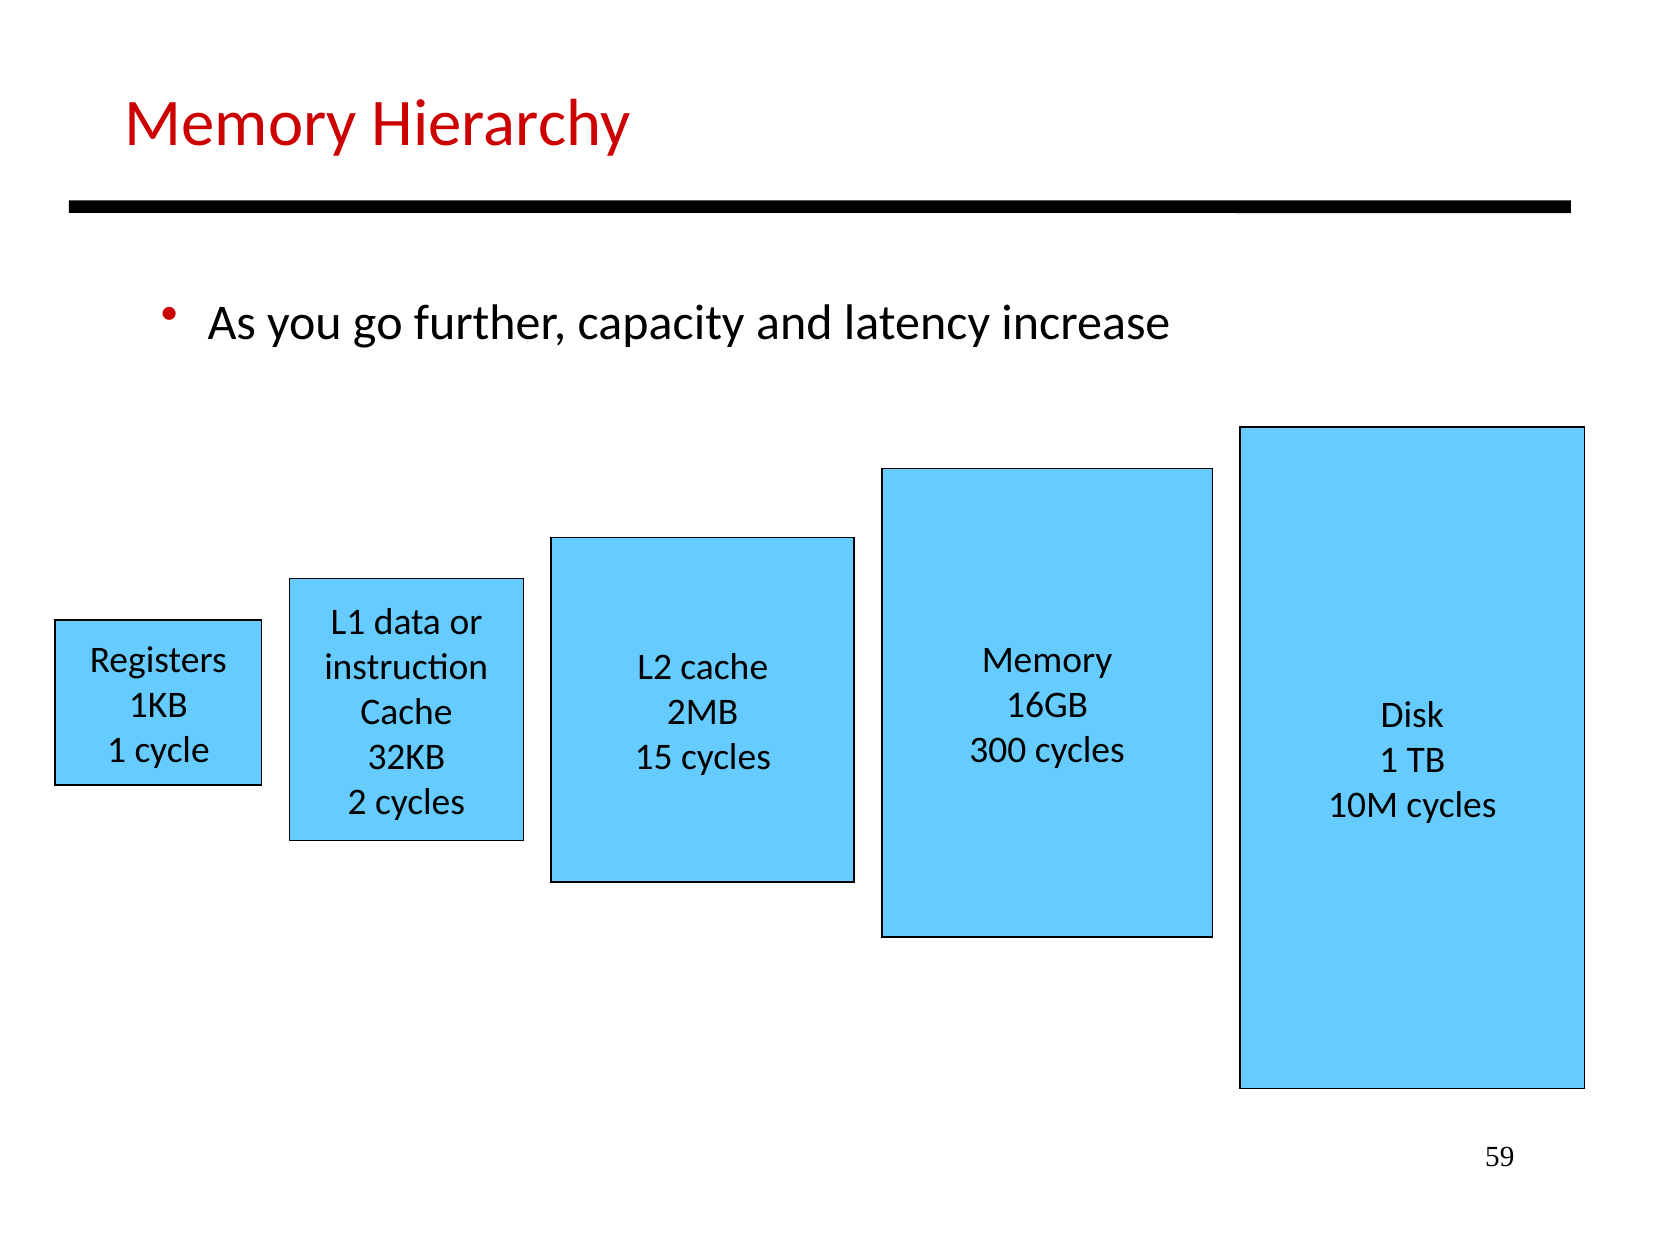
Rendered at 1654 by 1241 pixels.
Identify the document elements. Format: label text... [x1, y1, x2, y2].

text_box Memory 16GB 300 cycles [881, 468, 1213, 937]
text_box Registers 1KB 1 cycle [55, 619, 262, 786]
text_box L1 data or instruction Cache 32KB 2 cycles [289, 578, 524, 841]
text_box L2 cache 2MB 15 cycles [551, 537, 855, 882]
text_box Memory Hierarchy [110, 71, 646, 167]
text_box Disk 1 TB 10M cycles [1240, 427, 1585, 1089]
slide_number <number> [1185, 1129, 1530, 1213]
text_box As you go further, capacity and latency increase [145, 282, 1186, 358]
